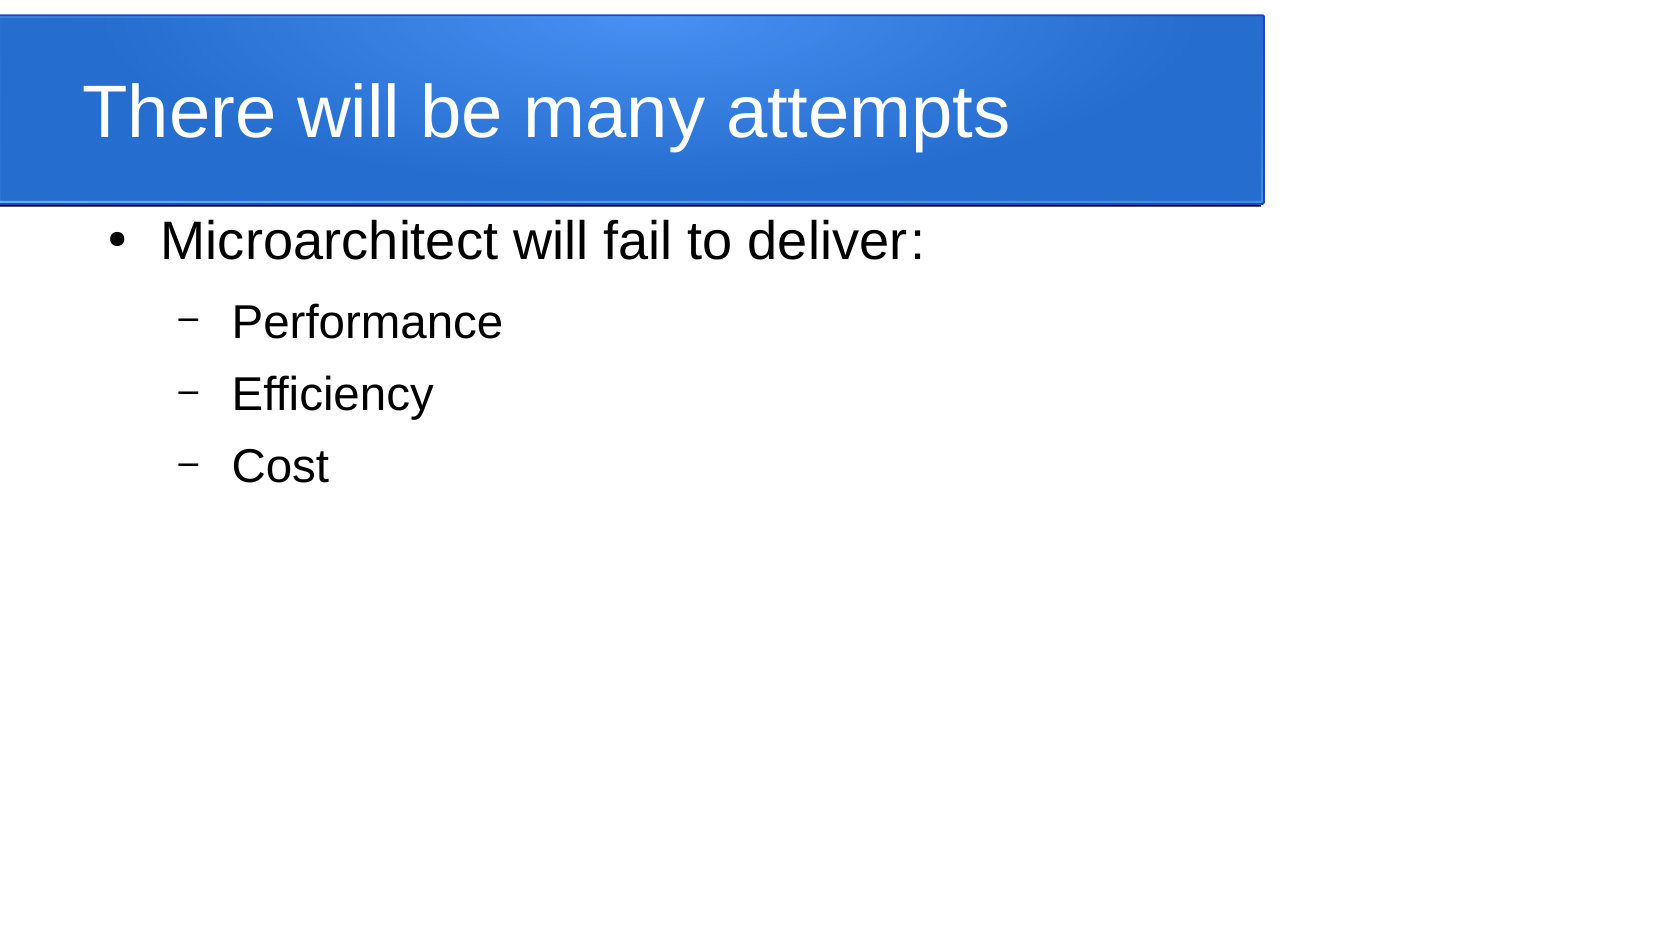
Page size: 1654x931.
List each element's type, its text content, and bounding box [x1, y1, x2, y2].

list Microarchitect will fail to deliver : Performance Efficiency Cost [90, 210, 1579, 751]
title There will be many attempts [82, 35, 1235, 189]
